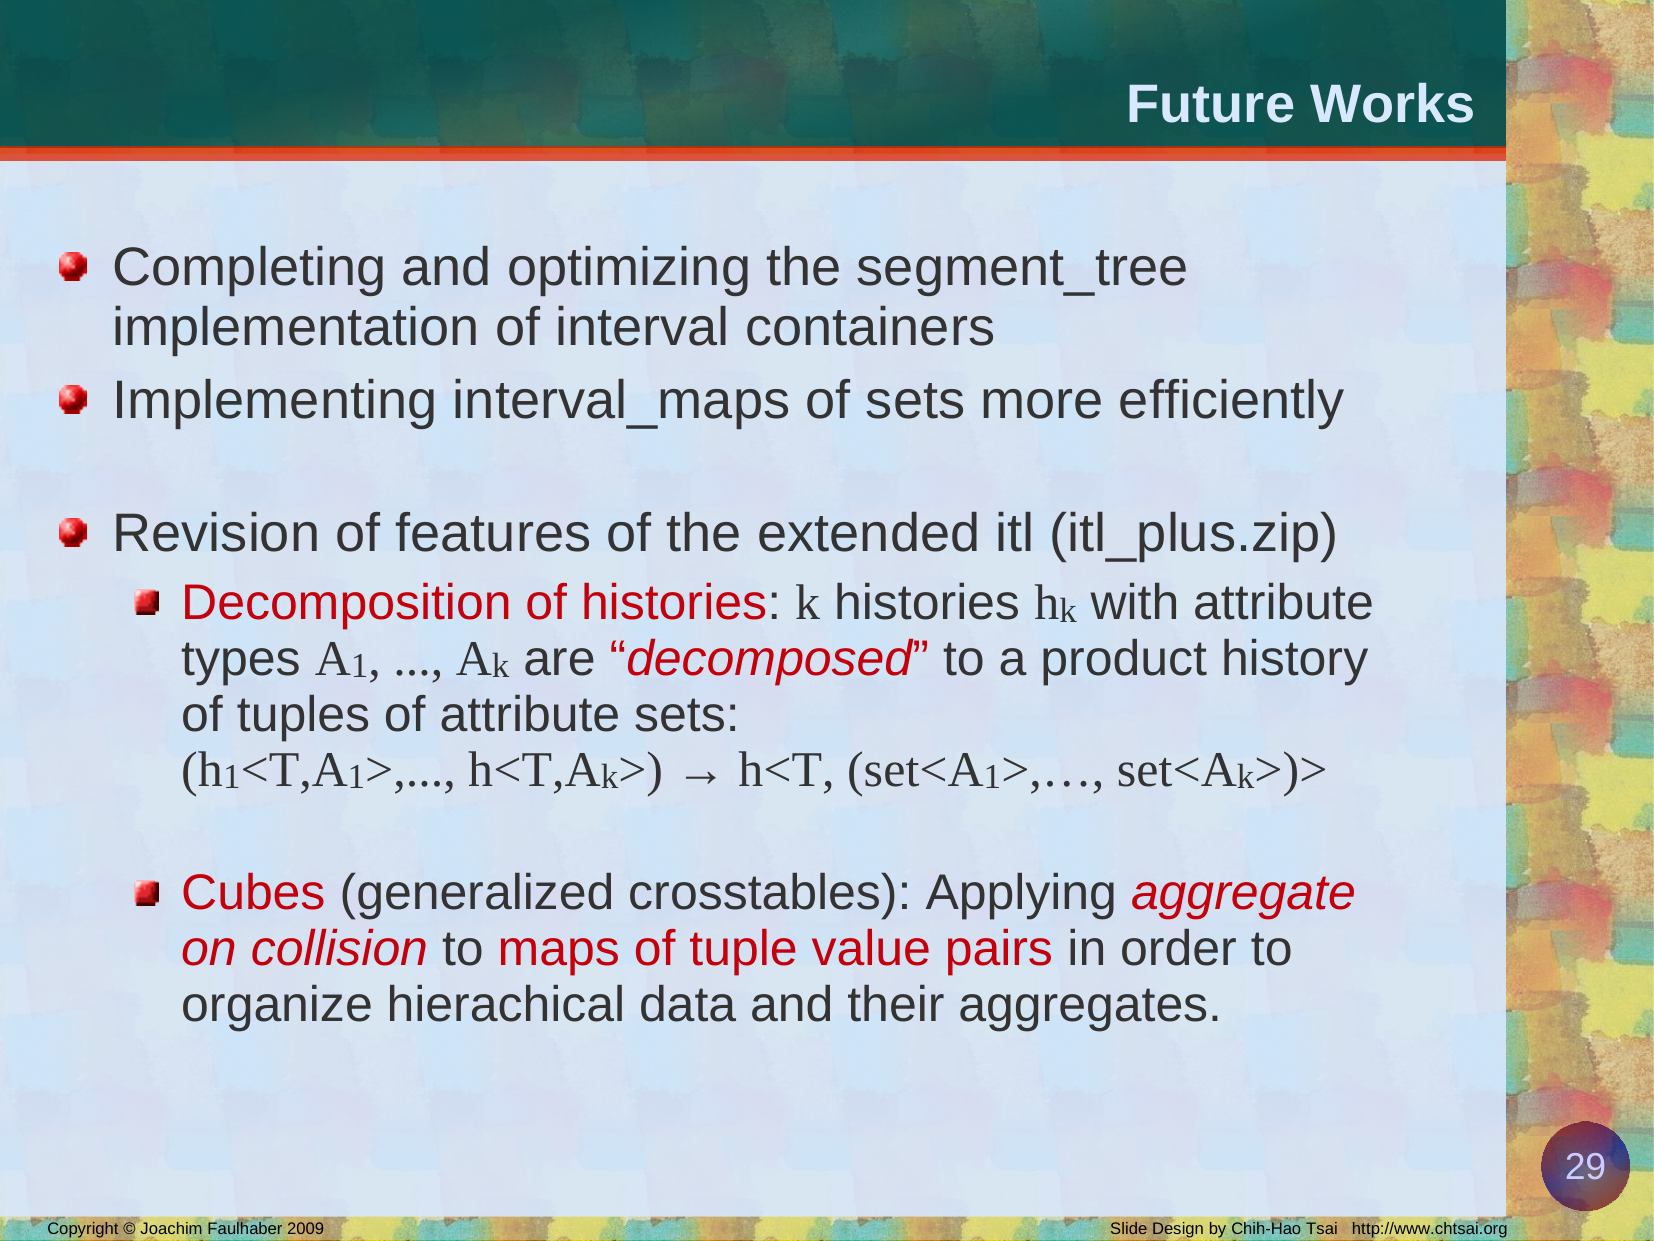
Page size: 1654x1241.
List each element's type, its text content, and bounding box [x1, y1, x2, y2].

list Completing and optimizing the segment_tree implementation of interval containers Implementing interval_maps of sets more efficiently Revision of features of the extended itl (itl_plus.zip) Decomposition of histories: k histories hk with attribute types A1, ..., Ak are “decomposed” to a product history of tuples of attribute sets: (h1<T,A1>,..., h<T,Ak>) → h<T, (set<A1>,…, set<Ak>)> Cubes (generalized crosstables): Applying aggregate on collision to maps of tuple value pairs in order to organize hierachical data and their aggregates. [59, 236, 1418, 1182]
title Future Works [29, 59, 1477, 148]
